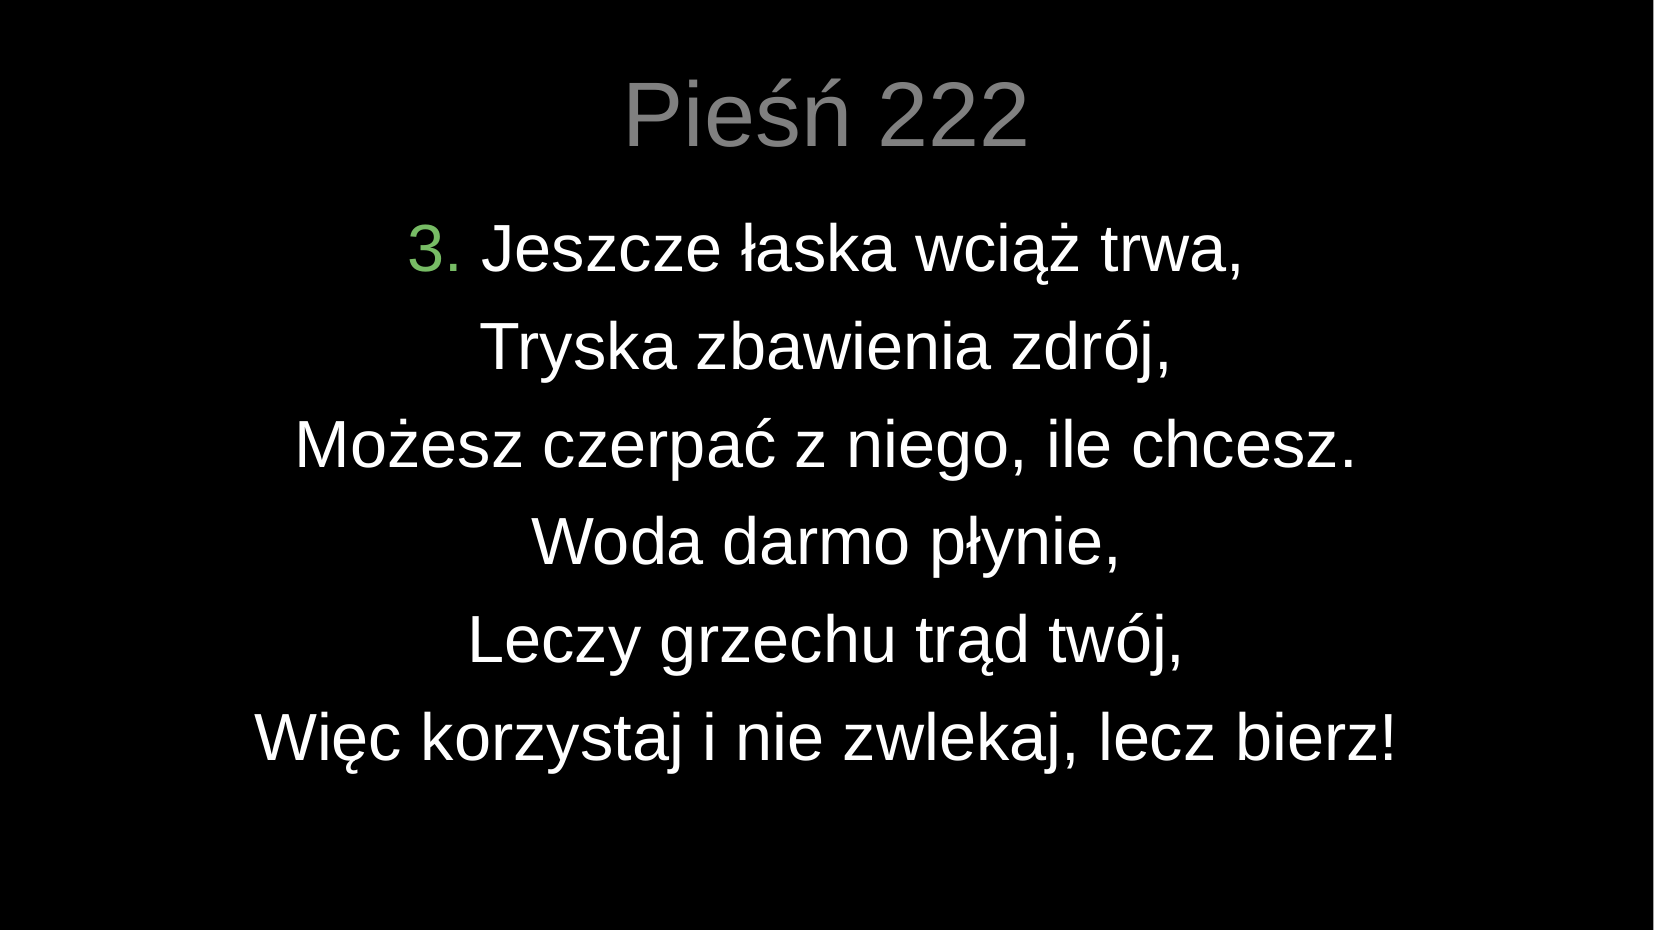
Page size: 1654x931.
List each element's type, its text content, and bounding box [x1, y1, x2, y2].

title Pieśń 222 [82, 37, 1571, 193]
subtitle 3. Jeszcze łaska wciąż trwa, Tryska zbawienia zdrój, Możesz czerpać z niego, ile chcesz. Woda darmo płynie, Leczy grzechu trąd twój, Więc korzystaj i nie zwlekaj, lecz bierz! [82, 199, 1571, 775]
